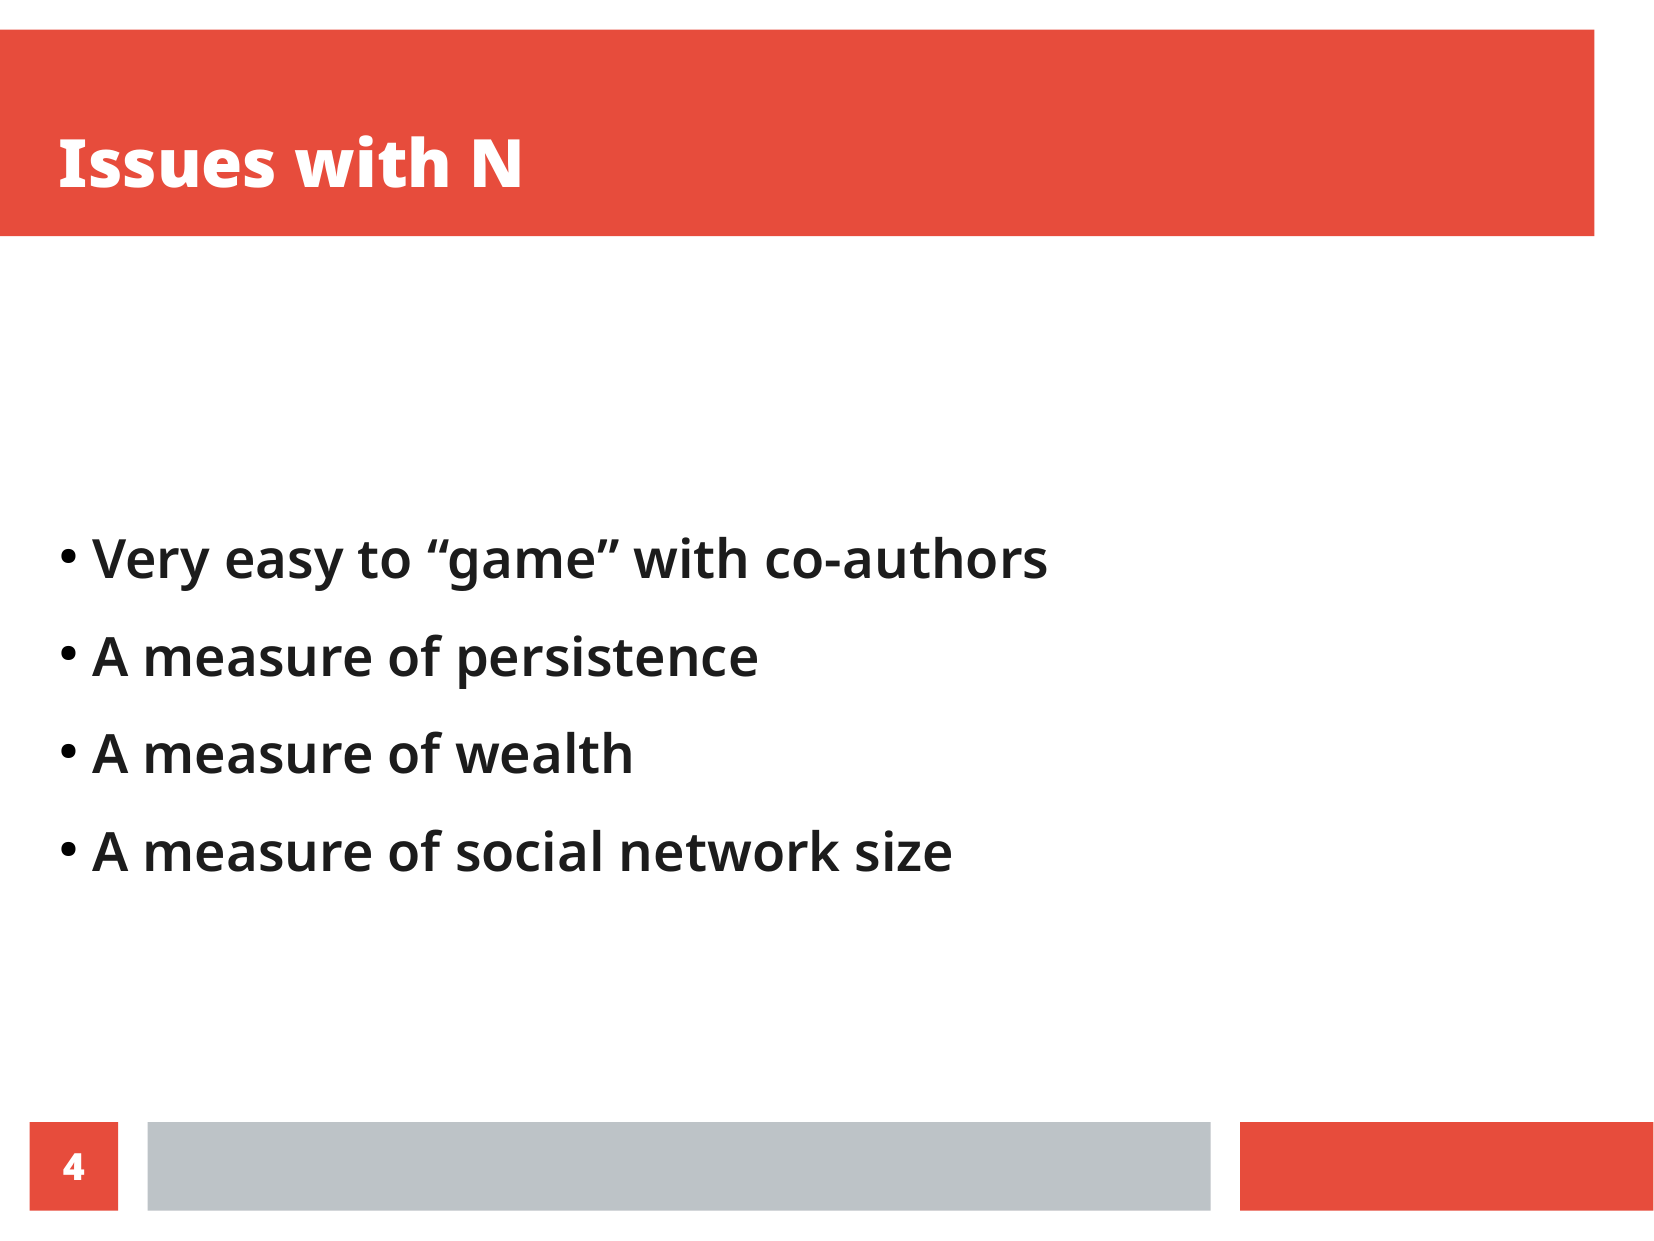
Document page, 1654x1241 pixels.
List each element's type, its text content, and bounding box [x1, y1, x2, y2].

title Issues with N [59, 59, 1595, 207]
list Very easy to “game” with co-authors A measure of persistence A measure of wealth A measure of social network size [59, 324, 1565, 1093]
